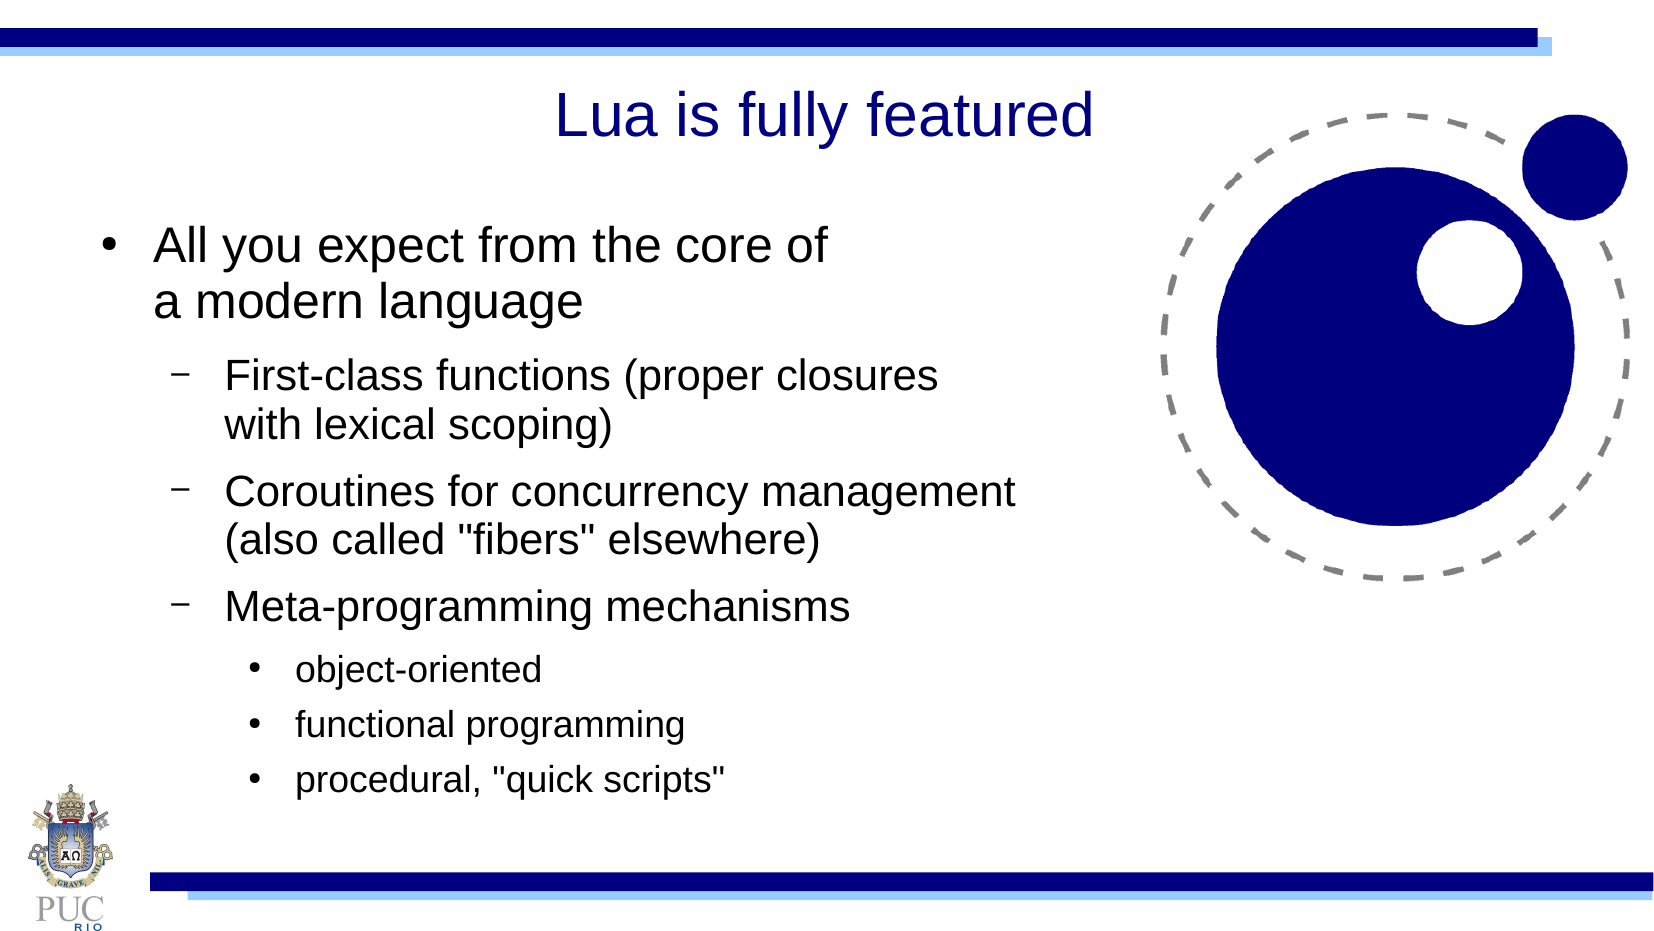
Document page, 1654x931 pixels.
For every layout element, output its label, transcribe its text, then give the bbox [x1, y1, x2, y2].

list All you expect from the core of a modern language First-class functions (proper closures with lexical scoping) Coroutines for concurrency management (also called "fibers" elsewhere) Meta-programming mechanisms object-oriented functional programming procedural, "quick scripts" [82, 217, 1571, 801]
picture [1119, 65, 1654, 601]
title Lua is fully featured [37, 37, 1613, 193]
picture [28, 784, 113, 931]
